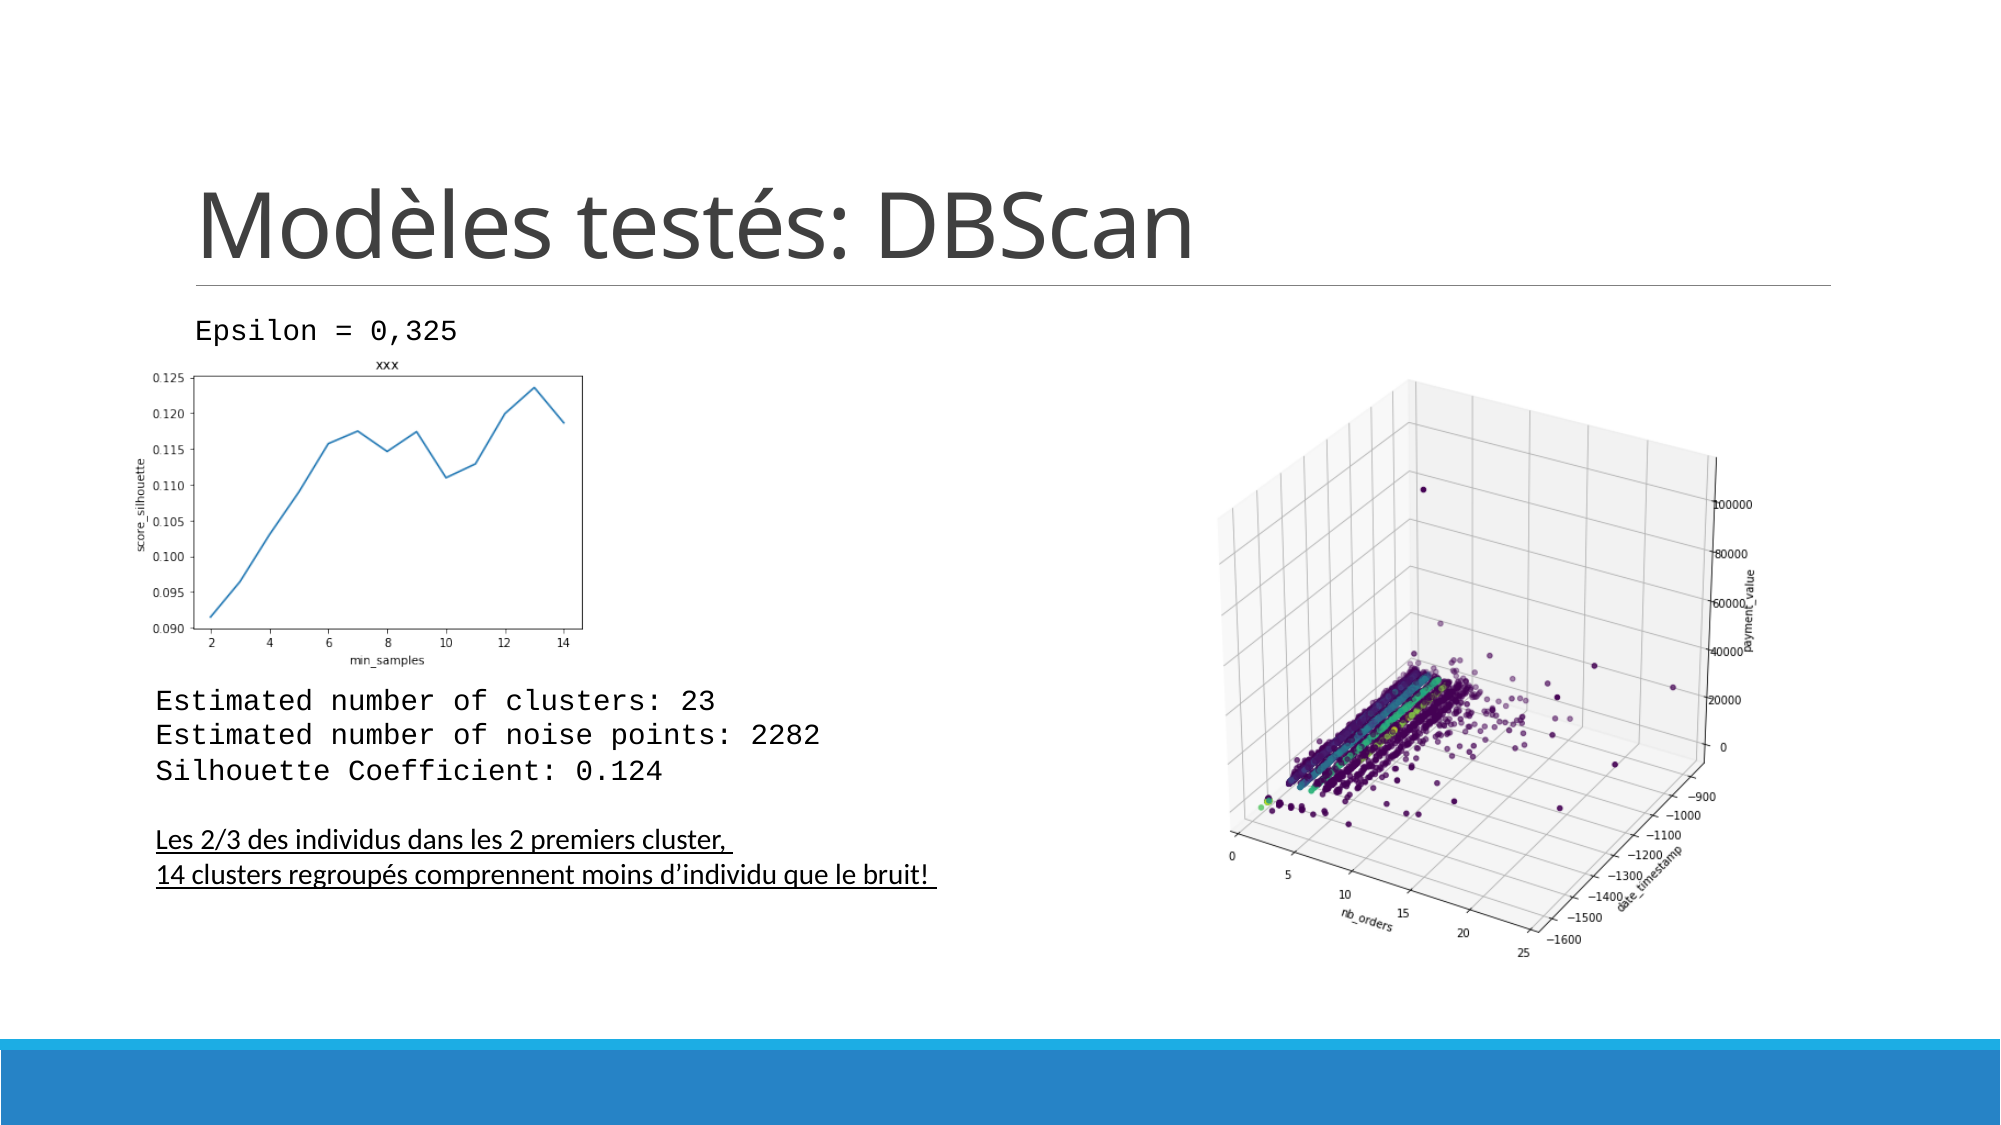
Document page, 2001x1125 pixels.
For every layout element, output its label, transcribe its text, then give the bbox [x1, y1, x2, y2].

text_box Epsilon = 0,325 [180, 304, 496, 461]
picture [1139, 332, 1786, 979]
picture [126, 350, 589, 674]
title Modèles testés: DBScan [180, 47, 1831, 286]
text_box Estimated number of clusters: 23 Estimated number of noise points: 2282 Silhouette Coefficient: 0.124 Les 2/3 des individus dans les 2 premiers cluster, 14 clusters regroupés comprennent moins d’individu que le bruit! [140, 673, 1019, 1007]
